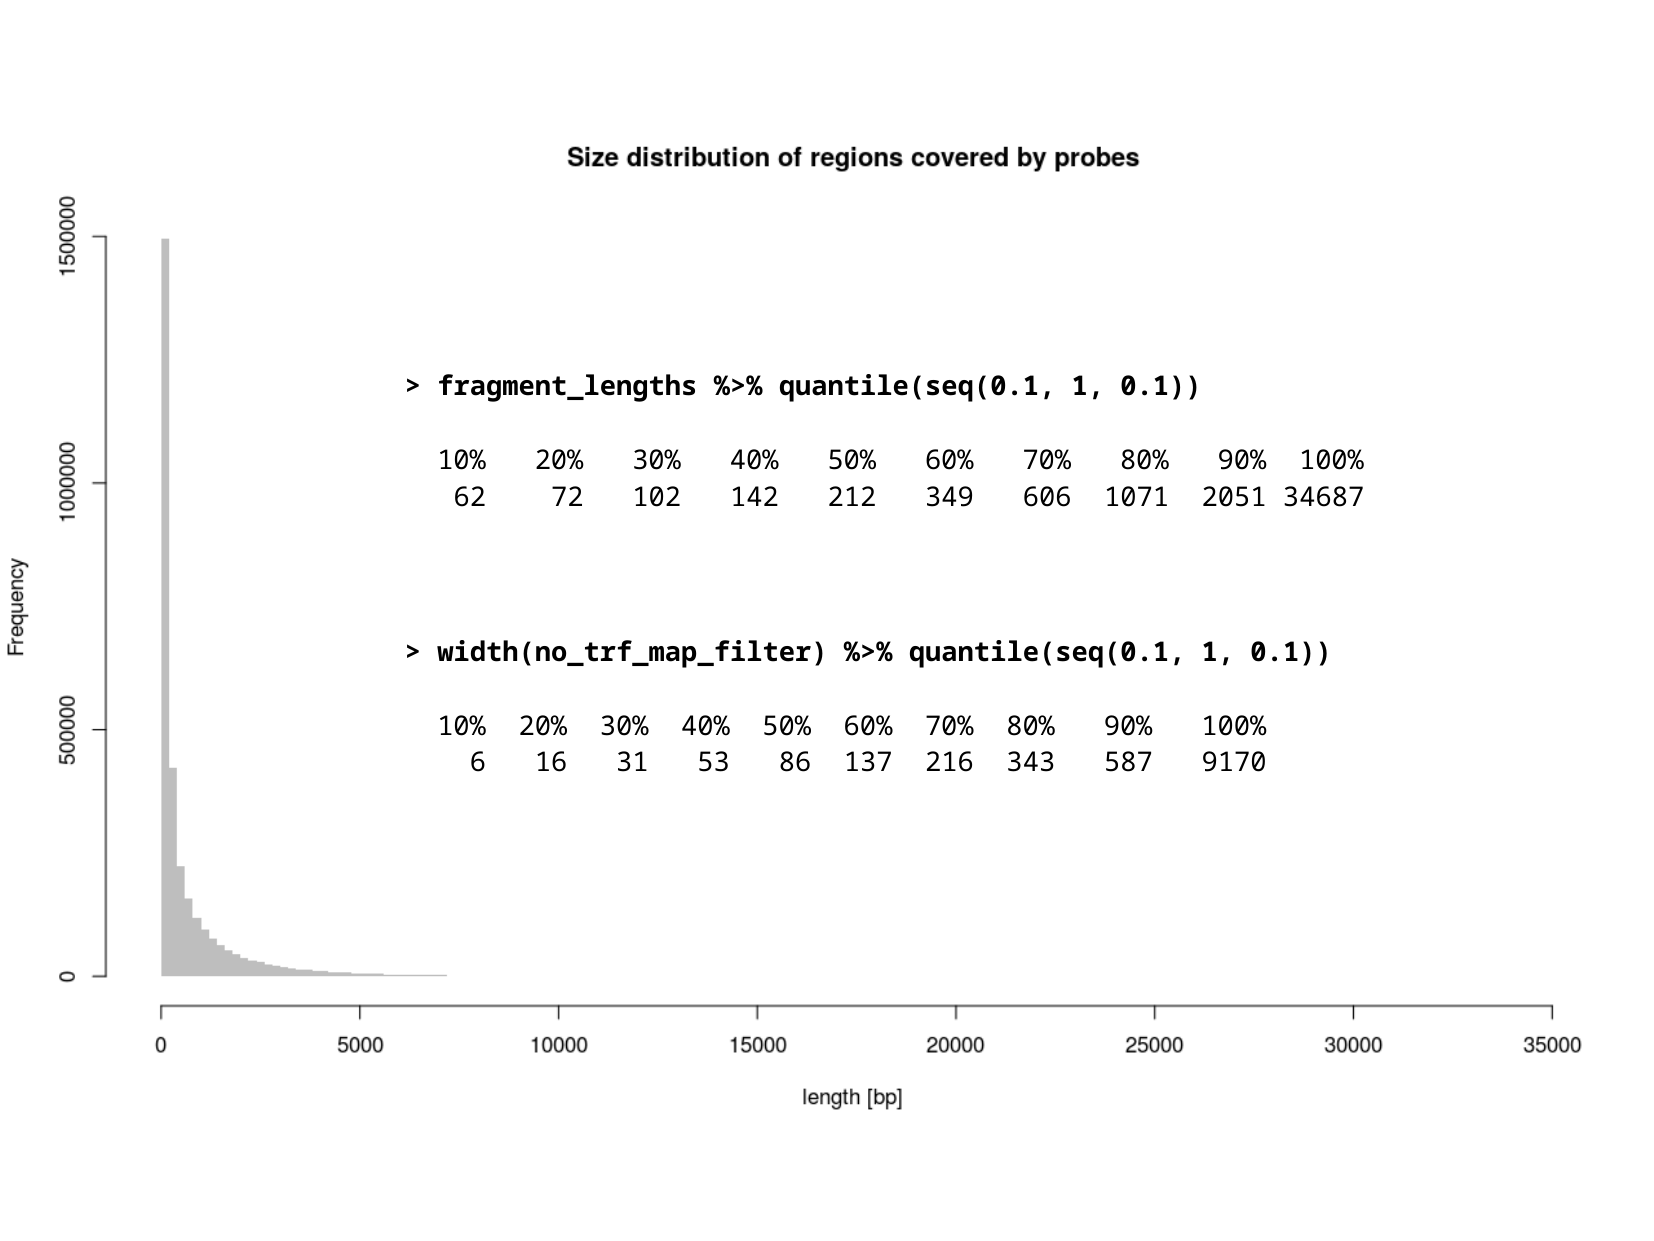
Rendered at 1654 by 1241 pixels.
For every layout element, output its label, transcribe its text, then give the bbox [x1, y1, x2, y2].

text_box > width(no_trf_map_filter) %>% quantile(seq(0.1, 1, 0.1)) 10% 20% 30% 40% 50% 60% 70% 80% 90% 100% 6 16 31 53 86 137 216 343 587 9170 [390, 625, 1411, 795]
text_box > fragment_lengths %>% quantile(seq(0.1, 1, 0.1)) 10% 20% 30% 40% 50% 60% 70% 80% 90% 100% 62 72 102 142 212 349 606 1071 2051 34687 [390, 359, 1381, 499]
picture [0, 103, 1654, 1138]
